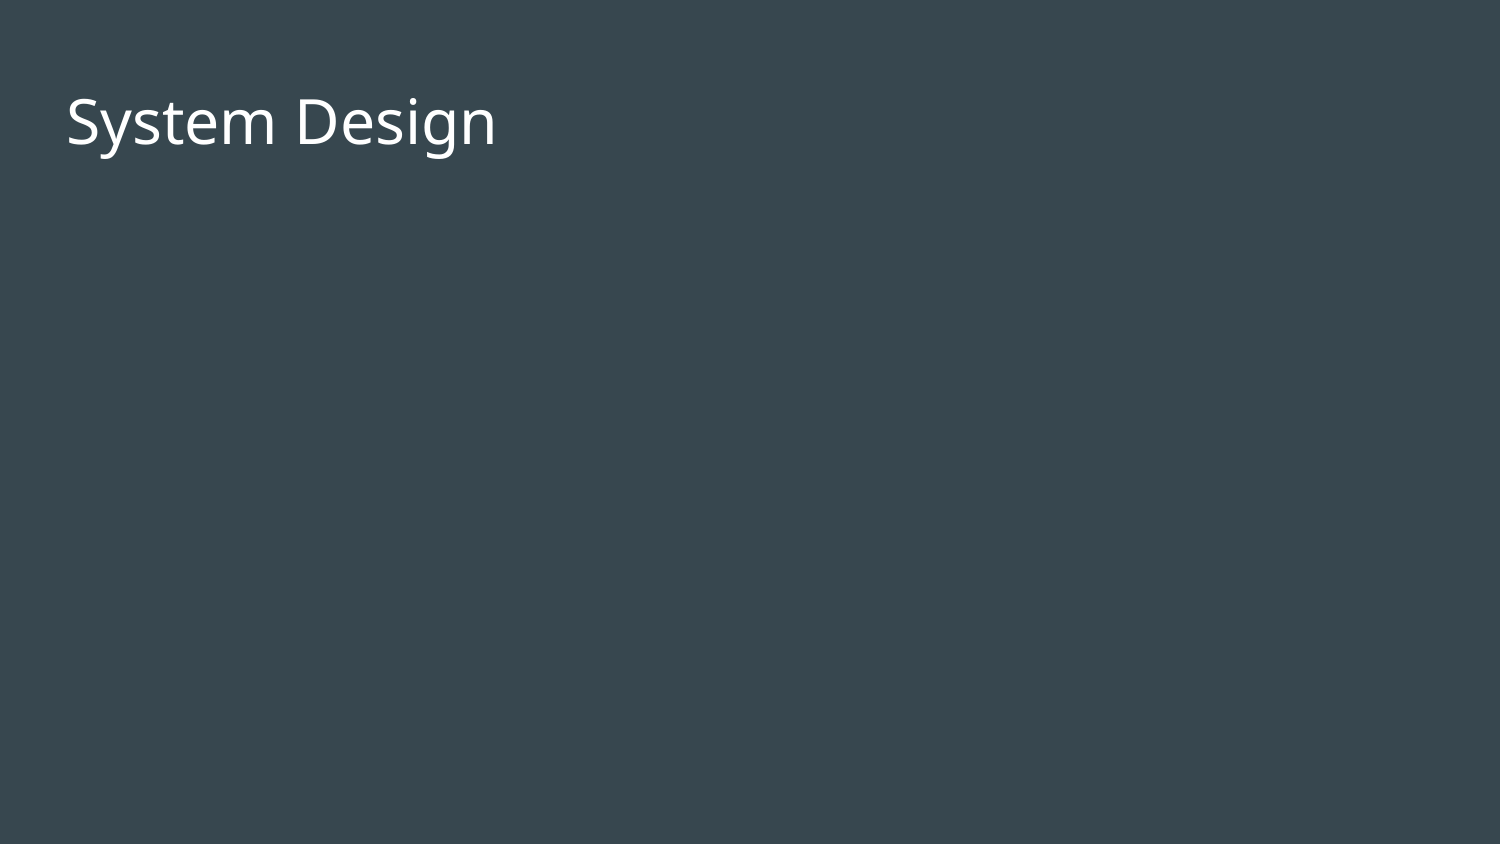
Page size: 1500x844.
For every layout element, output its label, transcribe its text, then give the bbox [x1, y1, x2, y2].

title System Design [51, 72, 1449, 167]
